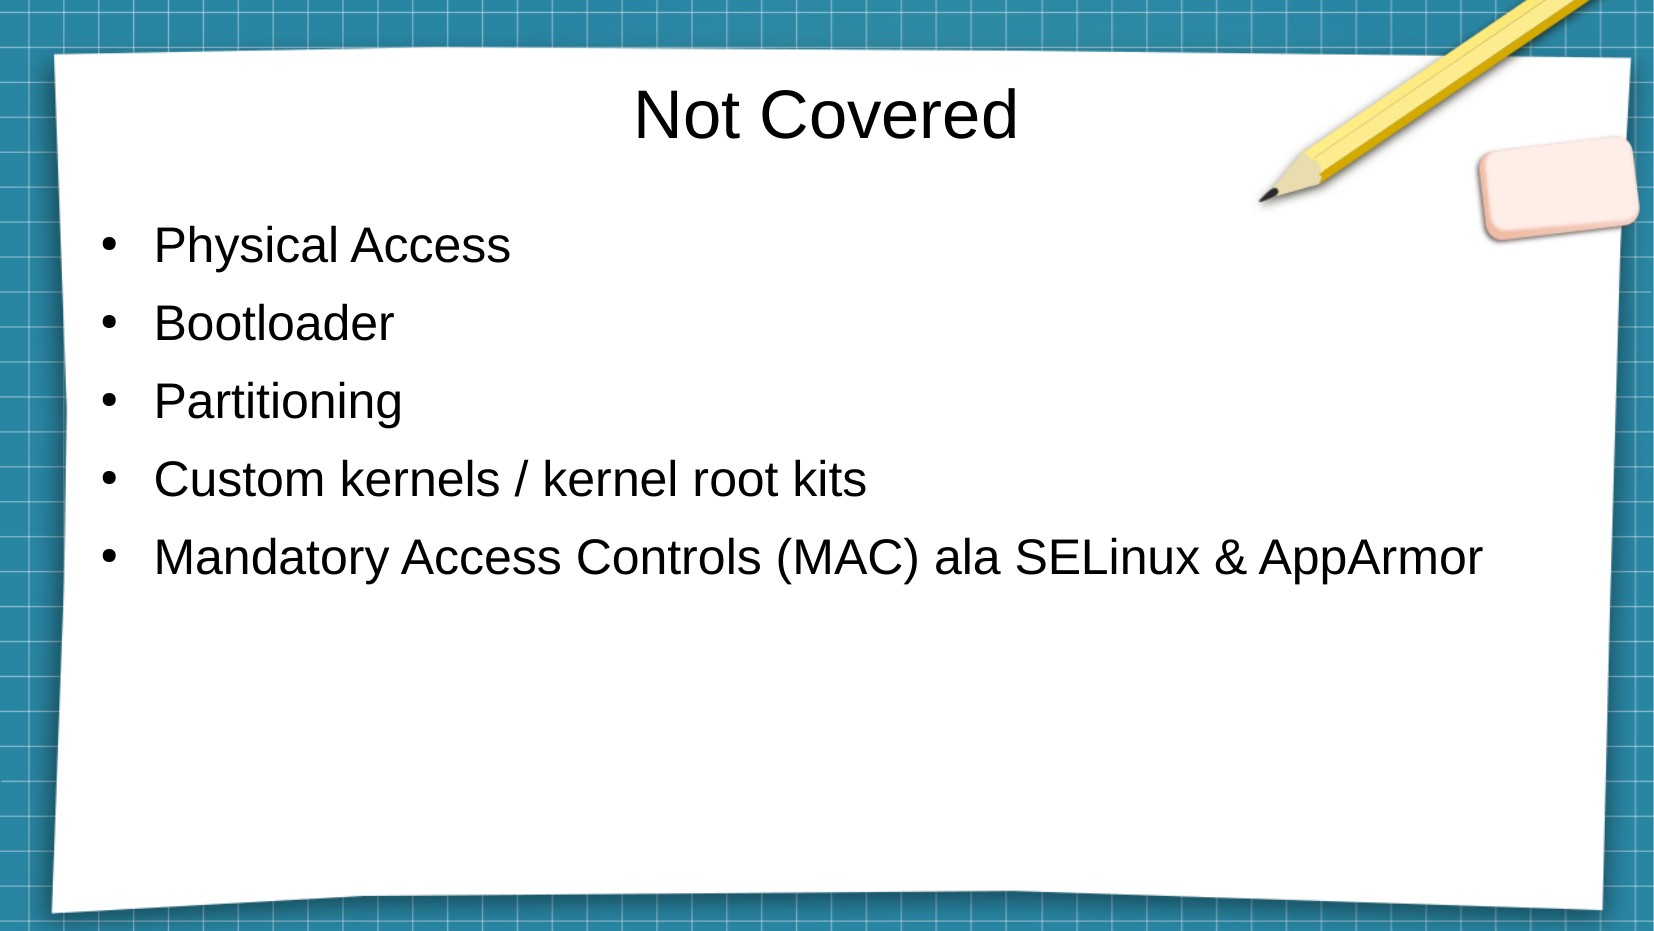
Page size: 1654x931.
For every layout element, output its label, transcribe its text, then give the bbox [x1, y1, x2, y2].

picture [0, 0, 1654, 931]
list Physical Access Bootloader Partitioning Custom kernels / kernel root kits Mandatory Access Controls (MAC) ala SELinux & AppArmor [82, 217, 1571, 758]
title Not Covered [82, 37, 1571, 193]
